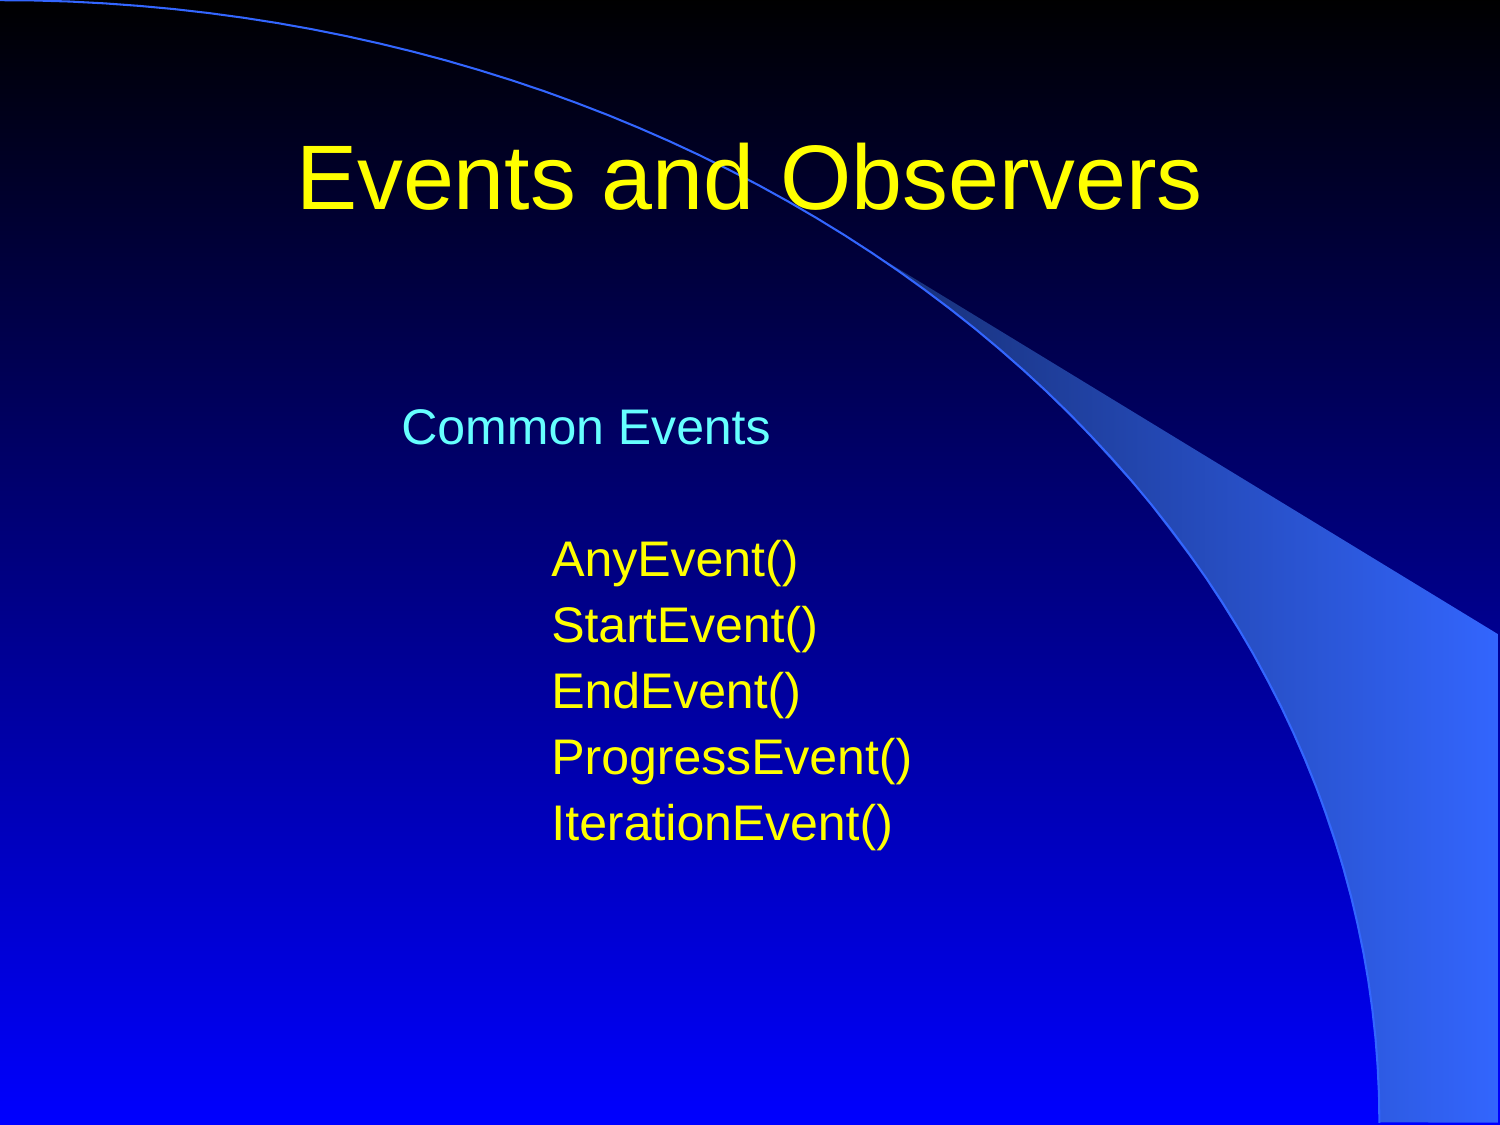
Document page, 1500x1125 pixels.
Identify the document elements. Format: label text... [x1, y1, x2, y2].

text_box Common Events AnyEvent() StartEvent() EndEvent() ProgressEvent() IterationEvent() [401, 403, 1314, 918]
title Events and Observers [112, 87, 1388, 276]
